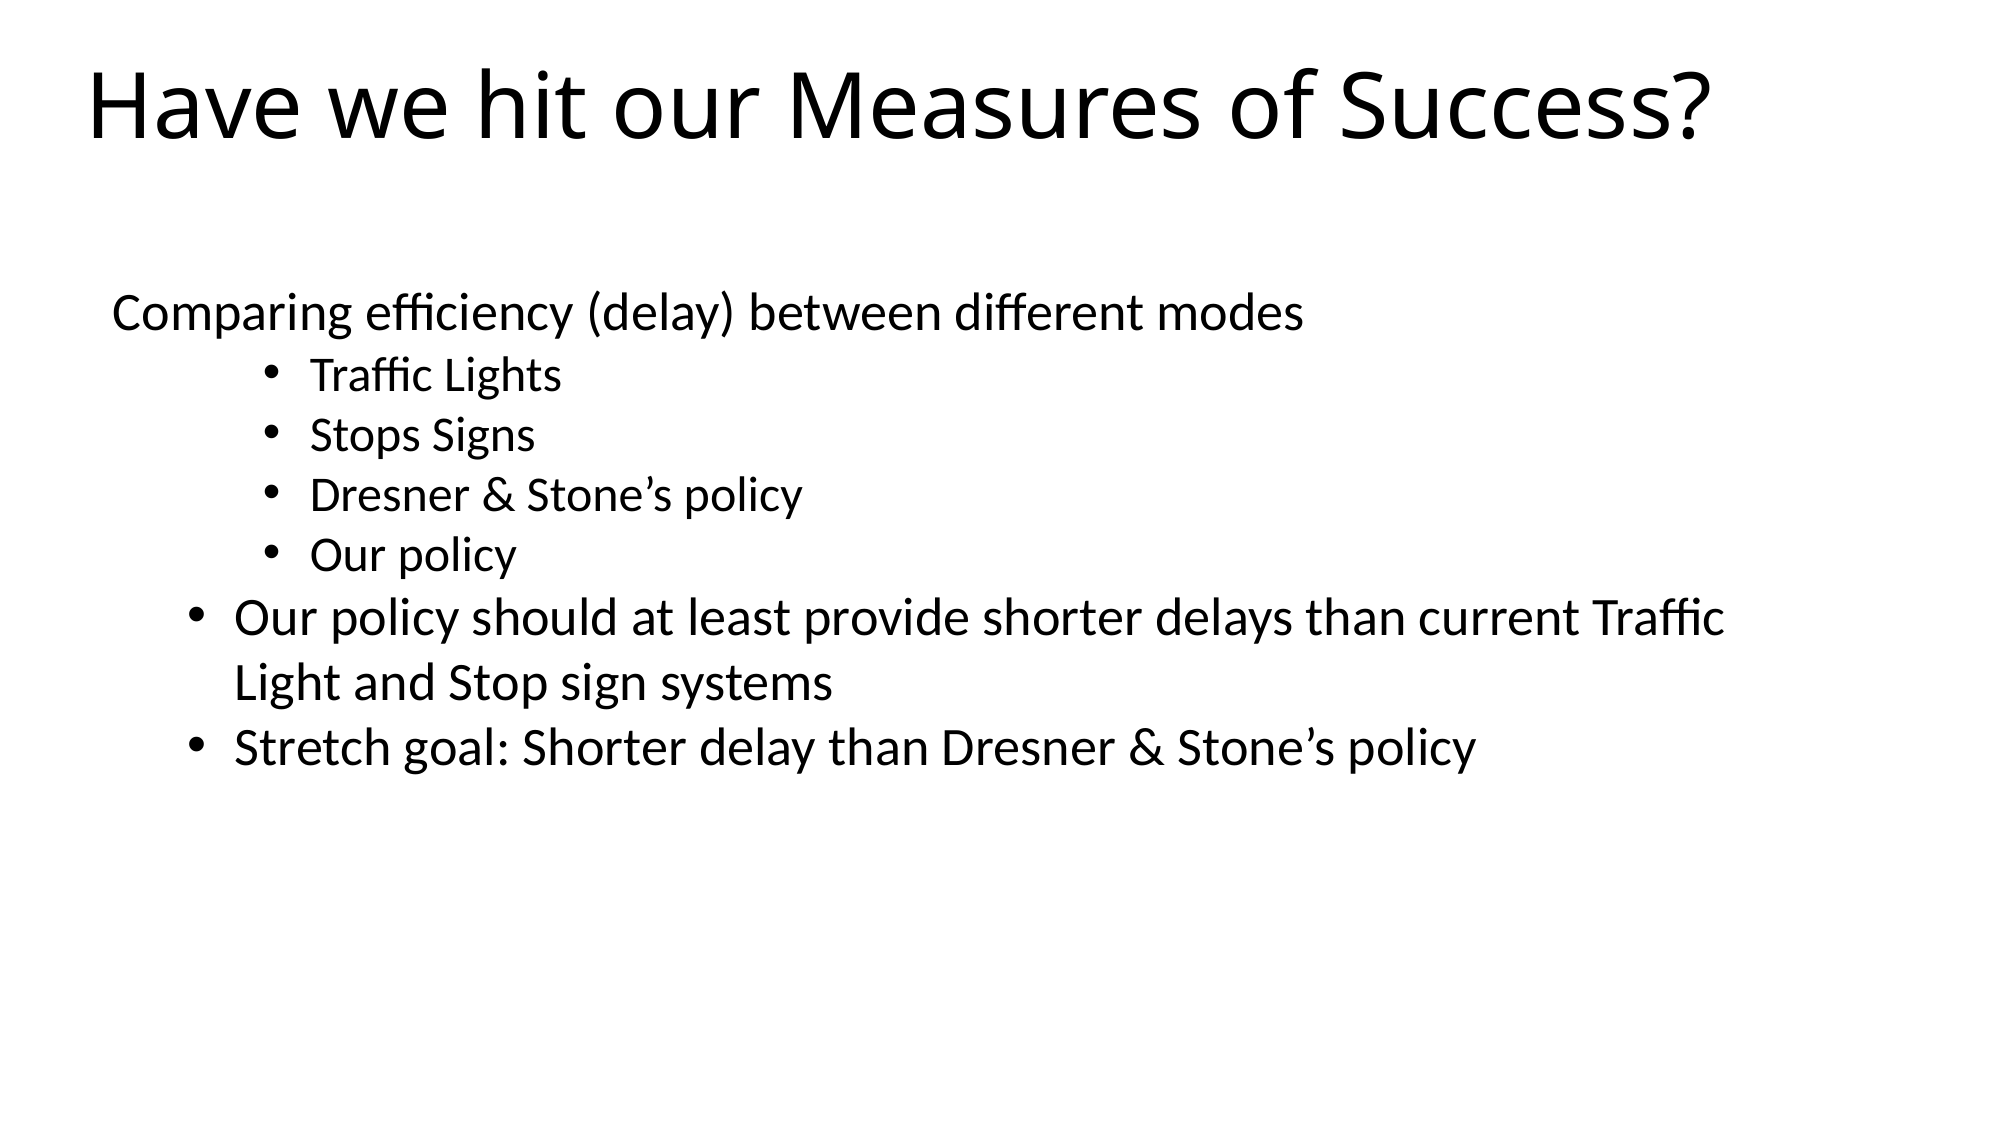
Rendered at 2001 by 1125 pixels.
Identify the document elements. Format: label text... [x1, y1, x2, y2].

text_box Have we hit our Measures of Success? [85, 0, 1811, 218]
text_box Comparing efficiency (delay) between different modes Traffic Lights Stops Signs Dresner & Stone’s policy Our policy Our policy should at least provide shorter delays than current Traffic Light and Stop sign systems Stretch goal: Shorter delay than Dresner & Stone’s policy [98, 269, 1798, 919]
